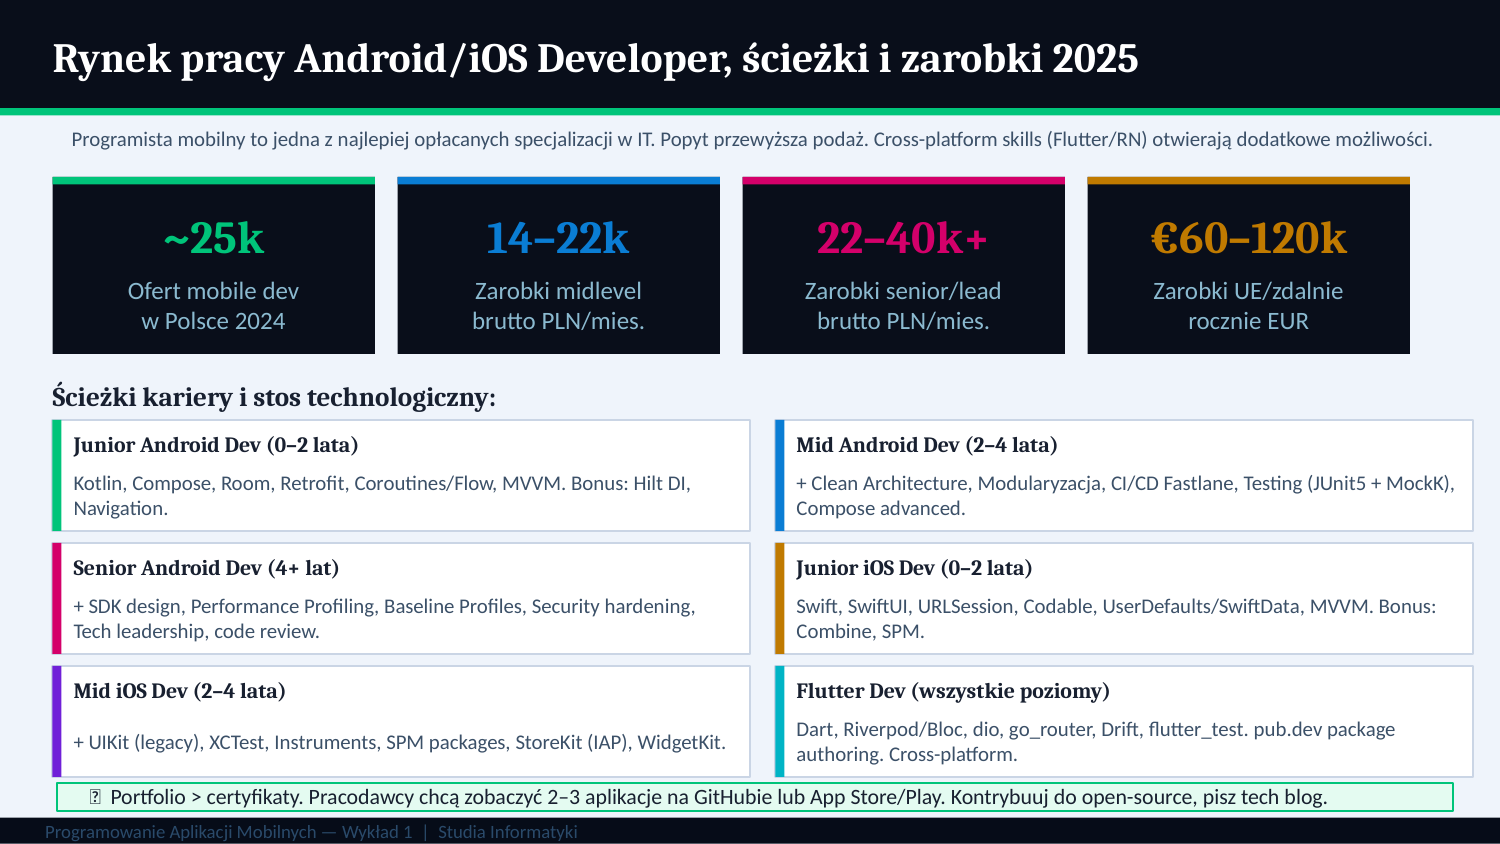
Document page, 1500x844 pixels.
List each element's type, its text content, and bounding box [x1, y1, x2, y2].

text_box [775, 419, 1473, 531]
text_box Rynek pracy Android/iOS Developer, ścieżki i zarobki 2025 [52, 8, 1448, 102]
text_box [52, 665, 750, 777]
text_box [52, 542, 750, 654]
text_box [52, 186, 375, 191]
text_box Programista mobilny to jedna z najlepiej opłacanych specjalizacji w IT. Popyt przewyższa podaż. Cross-platform skills (Flutter/RN) otwierają dodatkowe możliwości. [31, 116, 1474, 161]
text_box Ofert mobile dev w Polsce 2024 [52, 271, 375, 338]
text_box Mid Android Dev (2–4 lata) [796, 427, 1460, 461]
text_box [0, 817, 1500, 844]
text_box Dart, Riverpod/Bloc, dio, go_router, Drift, flutter_test. pub.dev package authoring. Cross-platform. [796, 710, 1460, 771]
text_box €60–120k [1087, 191, 1410, 271]
text_box + UIKit (legacy), XCTest, Instruments, SPM packages, StoreKit (IAP), WidgetKit. [73, 710, 737, 771]
text_box Zarobki senior/lead brutto PLN/mies. [742, 271, 1065, 338]
text_box [57, 783, 1453, 812]
text_box Senior Android Dev (4+ lat) [73, 550, 737, 584]
text_box [775, 665, 1473, 777]
text_box [1087, 338, 1410, 354]
text_box Flutter Dev (wszystkie poziomy) [796, 673, 1460, 707]
text_box 14–22k [397, 191, 720, 271]
text_box + Clean Architecture, Modularyzacja, CI/CD Fastlane, Testing (JUnit5 + MockK), Compose advanced. [796, 464, 1460, 525]
text_box Zarobki UE/zdalnie rocznie EUR [1087, 271, 1410, 338]
text_box [52, 338, 375, 354]
text_box [52, 176, 375, 183]
text_box Zarobki midlevel brutto PLN/mies. [397, 271, 720, 338]
text_box ~25k [52, 191, 375, 271]
text_box [397, 338, 720, 354]
text_box Swift, SwiftUI, URLSession, Codable, UserDefaults/SwiftData, MVVM. Bonus: Combine, SPM. [796, 587, 1460, 648]
text_box Mid iOS Dev (2–4 lata) [73, 673, 737, 707]
text_box [1087, 176, 1410, 191]
text_box 22–40k+ [742, 191, 1065, 271]
text_box 💡 Portfolio > certyfikaty. Pracodawcy chcą zobaczyć 2–3 aplikacje na GitHubie lub App Store/Play. Kontrybuuj do open-source, pisz tech blog. [74, 781, 1440, 811]
text_box + SDK design, Performance Profiling, Baseline Profiles, Security hardening, Tech leadership, code review. [73, 587, 737, 648]
text_box Junior iOS Dev (0–2 lata) [796, 550, 1460, 584]
text_box Junior Android Dev (0–2 lata) [73, 427, 737, 461]
text_box [742, 338, 1065, 354]
text_box Kotlin, Compose, Room, Retrofit, Coroutines/Flow, MVVM. Bonus: Hilt DI, Navigation. [73, 464, 737, 525]
text_box [742, 176, 1065, 191]
text_box [397, 176, 720, 191]
text_box [775, 542, 1473, 654]
text_box [52, 419, 750, 531]
text_box Programowanie Aplikacji Mobilnych — Wykład 1 | Studia Informatyki [44, 818, 1455, 843]
text_box Ścieżki kariery i stos technologiczny: [52, 375, 1448, 417]
text_box [0, 0, 1500, 116]
